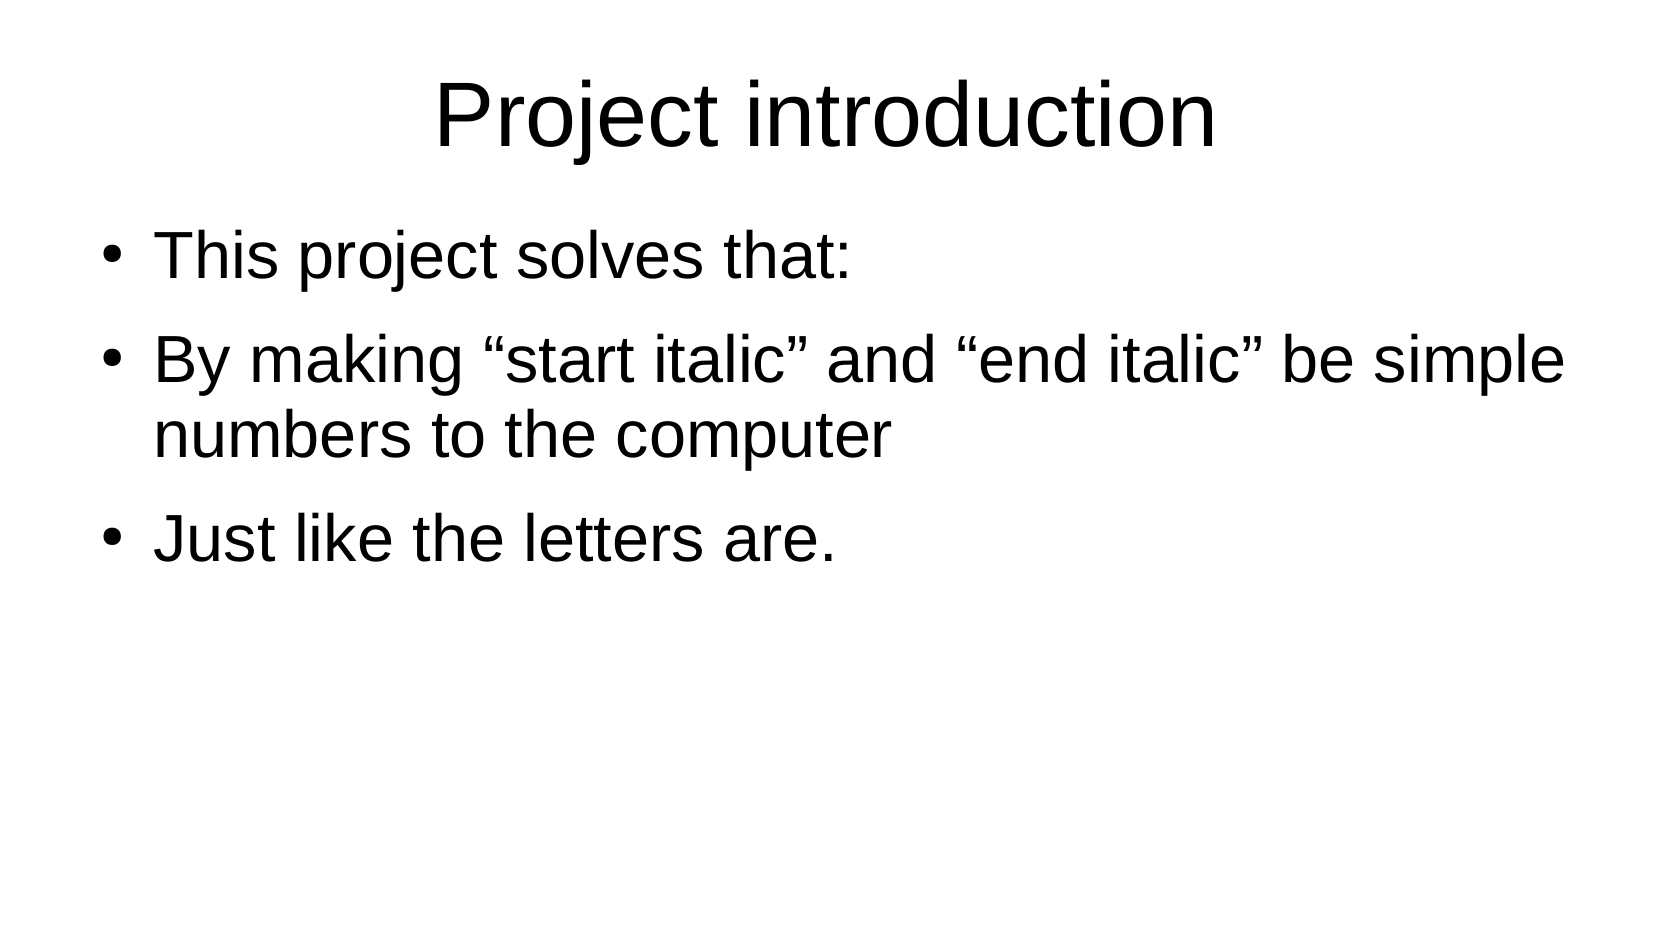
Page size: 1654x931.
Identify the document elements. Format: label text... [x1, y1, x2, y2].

title Project introduction [82, 37, 1571, 193]
list This project solves that: By making “start italic” and “end italic” be simple numbers to the computer Just like the letters are. [82, 217, 1571, 758]
